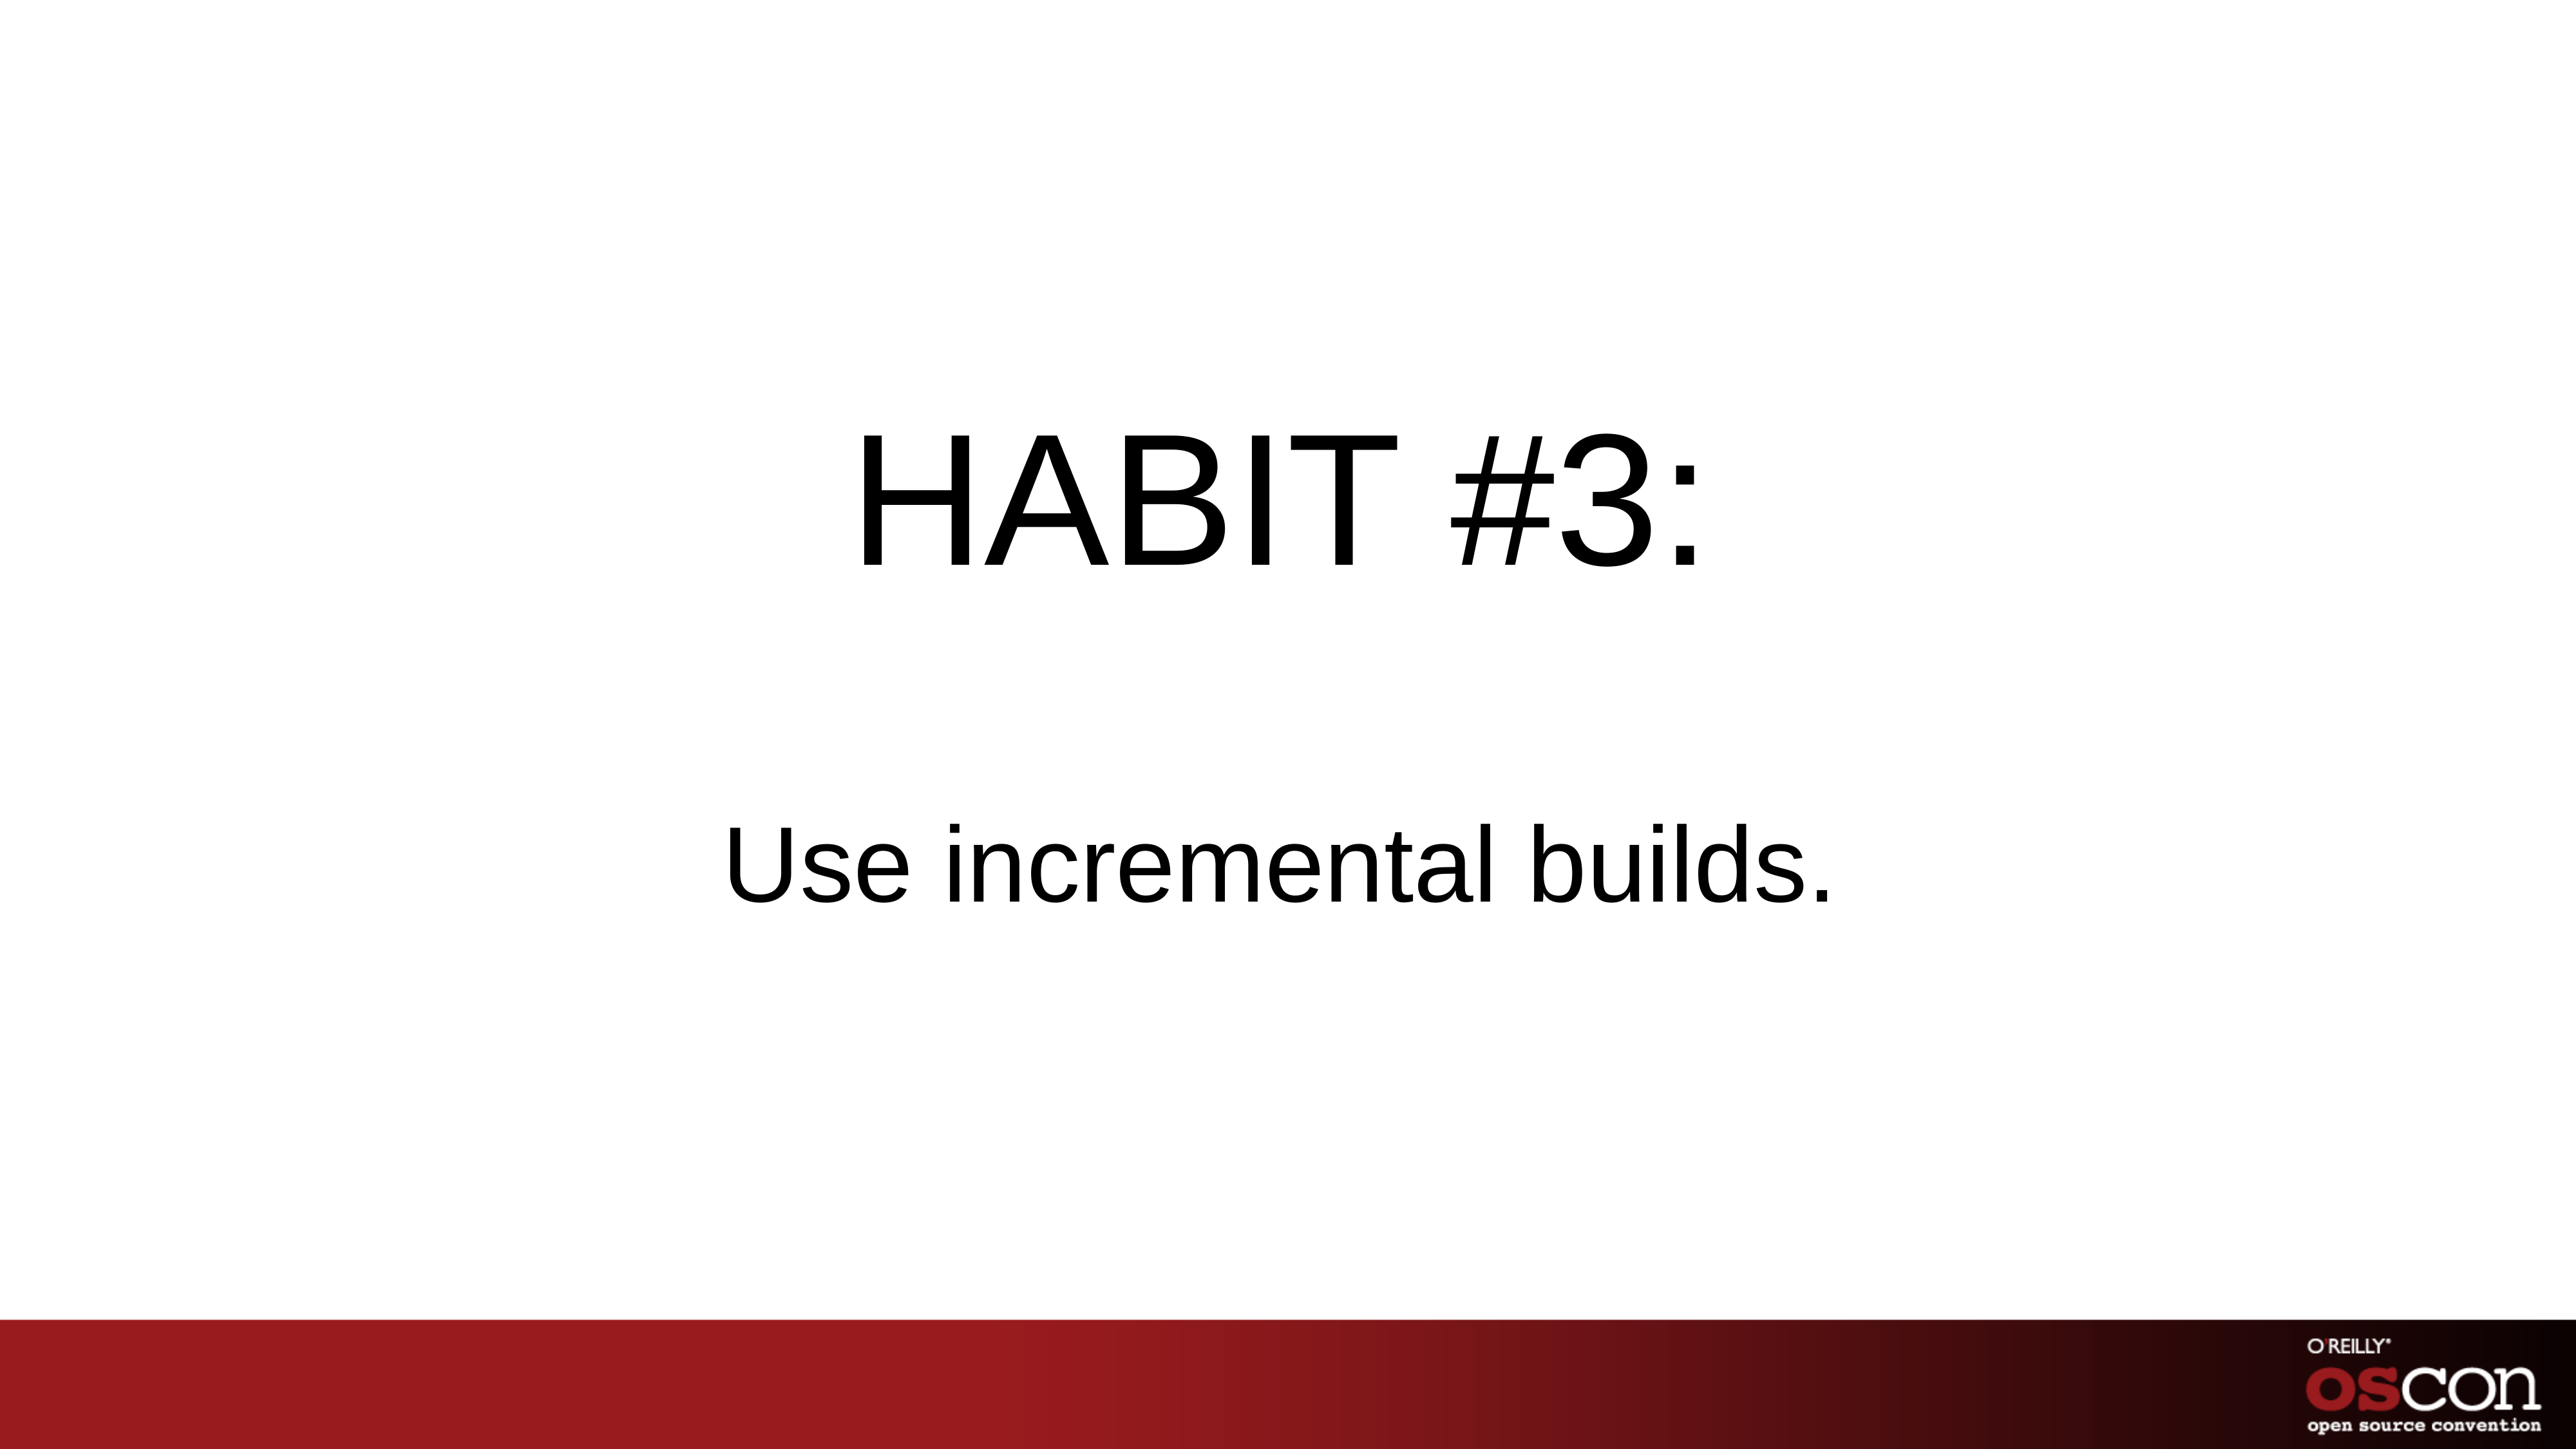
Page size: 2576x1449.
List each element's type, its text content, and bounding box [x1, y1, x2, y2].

picture [0, 0, 2576, 1449]
subtitle HABIT #3: Use incremental builds. [48, 17, 2514, 1449]
